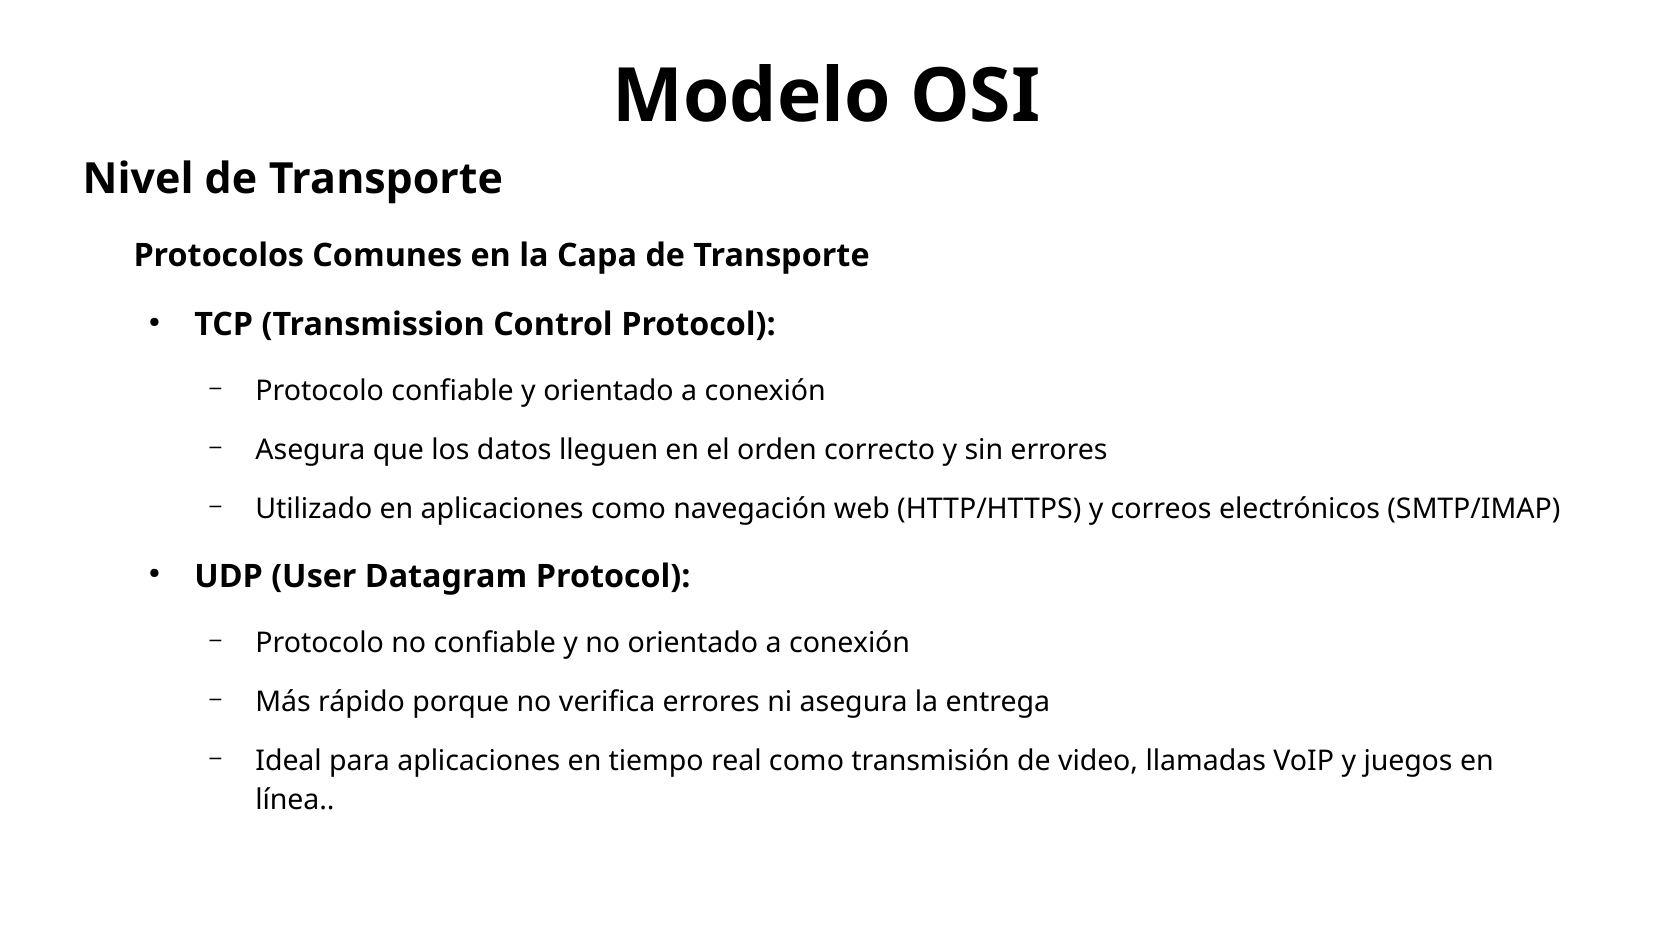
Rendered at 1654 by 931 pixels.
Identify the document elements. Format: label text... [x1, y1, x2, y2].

title Modelo OSI [82, 37, 1571, 147]
list Nivel de Transporte Protocolos Comunes en la Capa de Transporte TCP (Transmission Control Protocol): Protocolo confiable y orientado a conexión Asegura que los datos lleguen en el orden correcto y sin errores Utilizado en aplicaciones como navegación web (HTTP/HTTPS) y correos electrónicos (SMTP/IMAP) UDP (User Datagram Protocol): Protocolo no confiable y no orientado a conexión Más rápido porque no verifica errores ni asegura la entrega Ideal para aplicaciones en tiempo real como transmisión de video, llamadas VoIP y juegos en línea.. [82, 147, 1571, 857]
